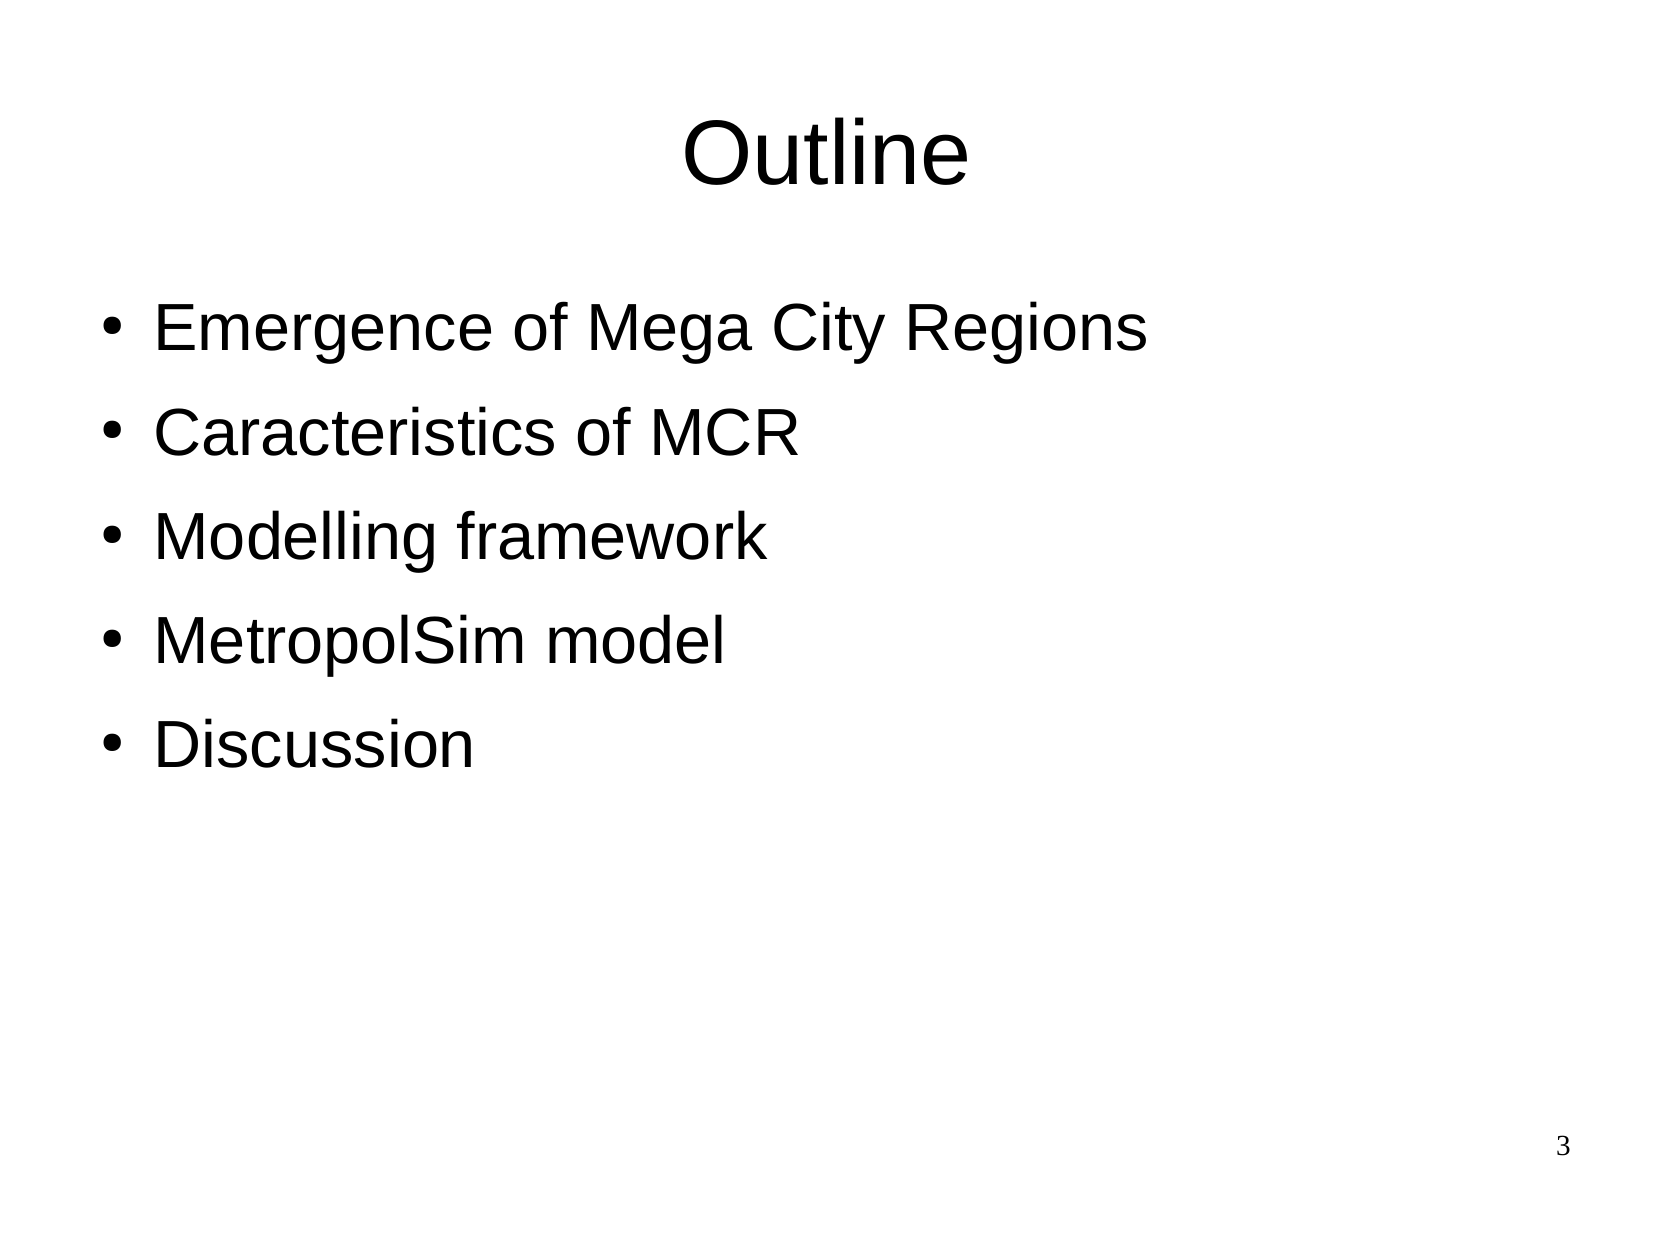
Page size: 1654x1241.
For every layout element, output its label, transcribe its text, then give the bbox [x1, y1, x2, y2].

title Outline [82, 49, 1571, 257]
list Emergence of Mega City Regions Caracteristics of MCR Modelling framework MetropolSim model Discussion [82, 290, 1538, 1010]
